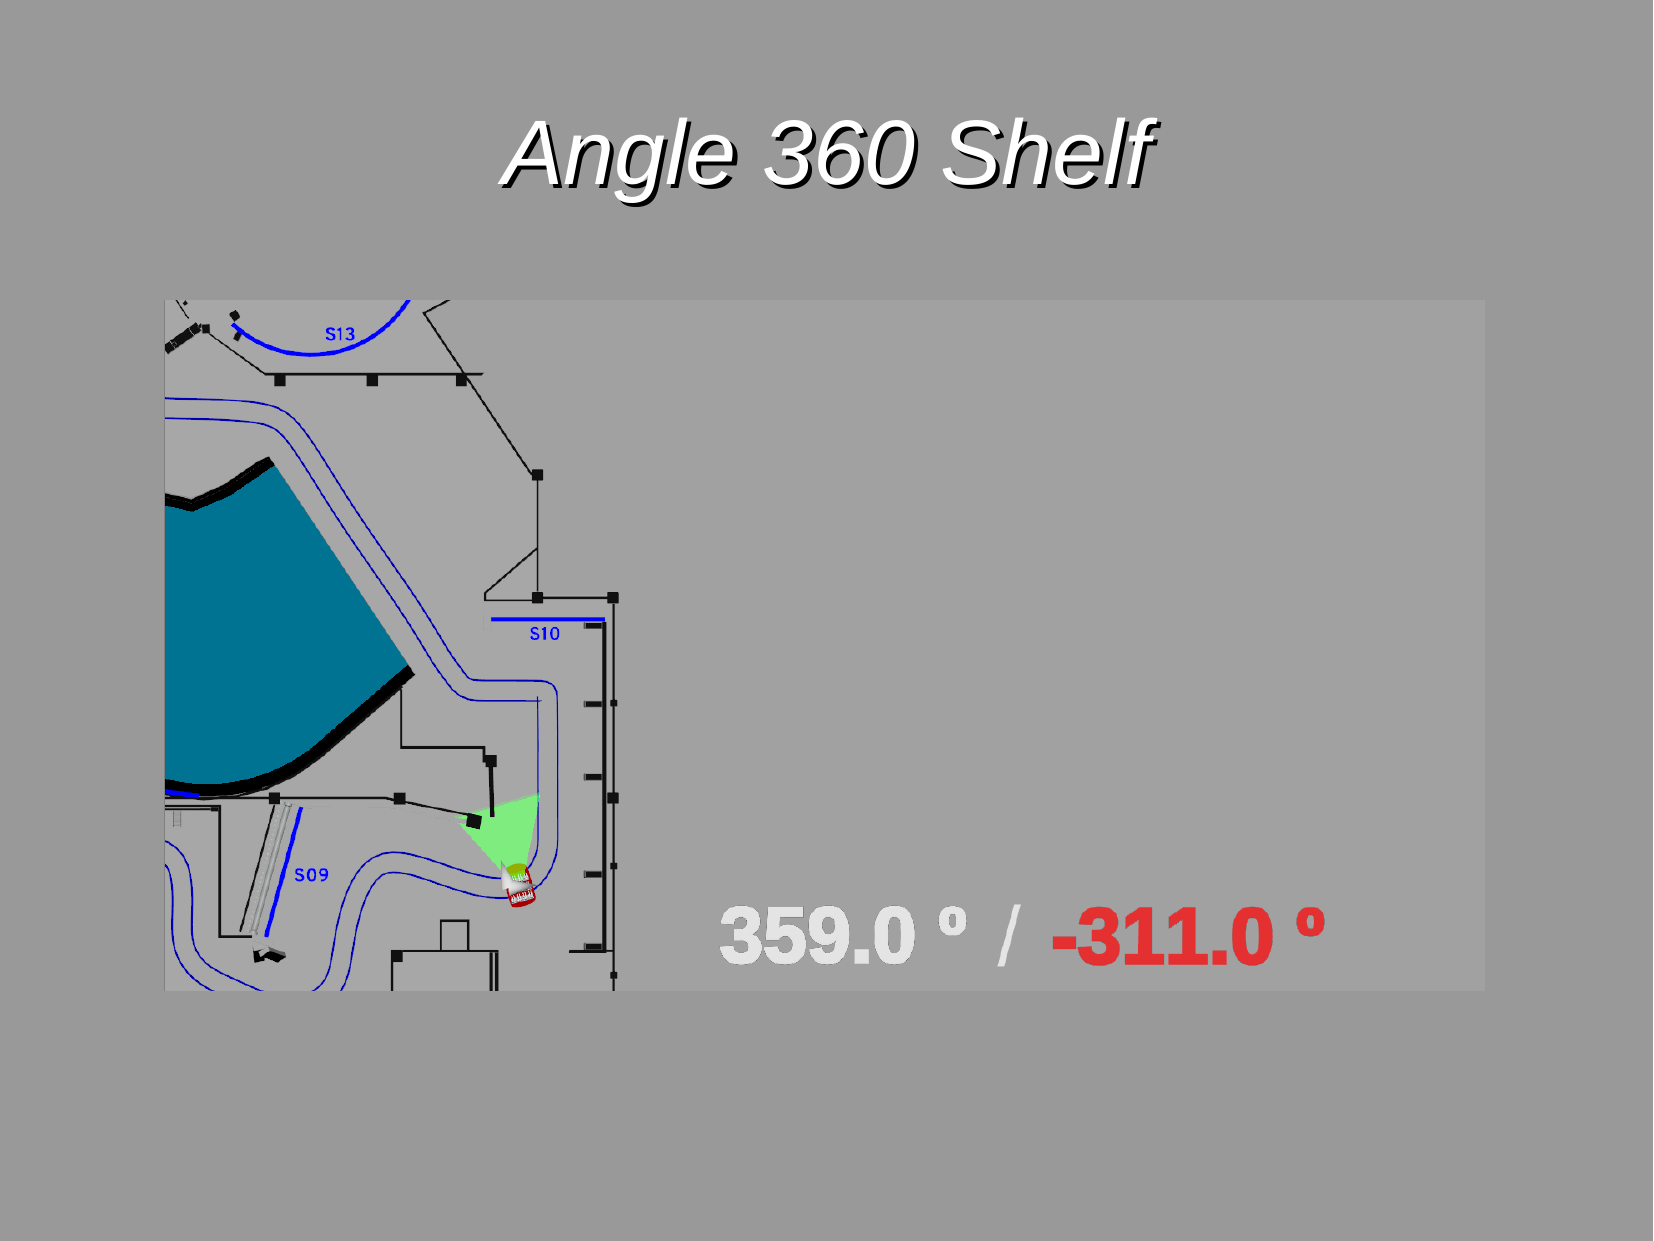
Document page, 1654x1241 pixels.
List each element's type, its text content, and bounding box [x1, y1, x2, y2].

picture [164, 300, 1485, 991]
title Angle 360 Shelf [82, 49, 1571, 257]
